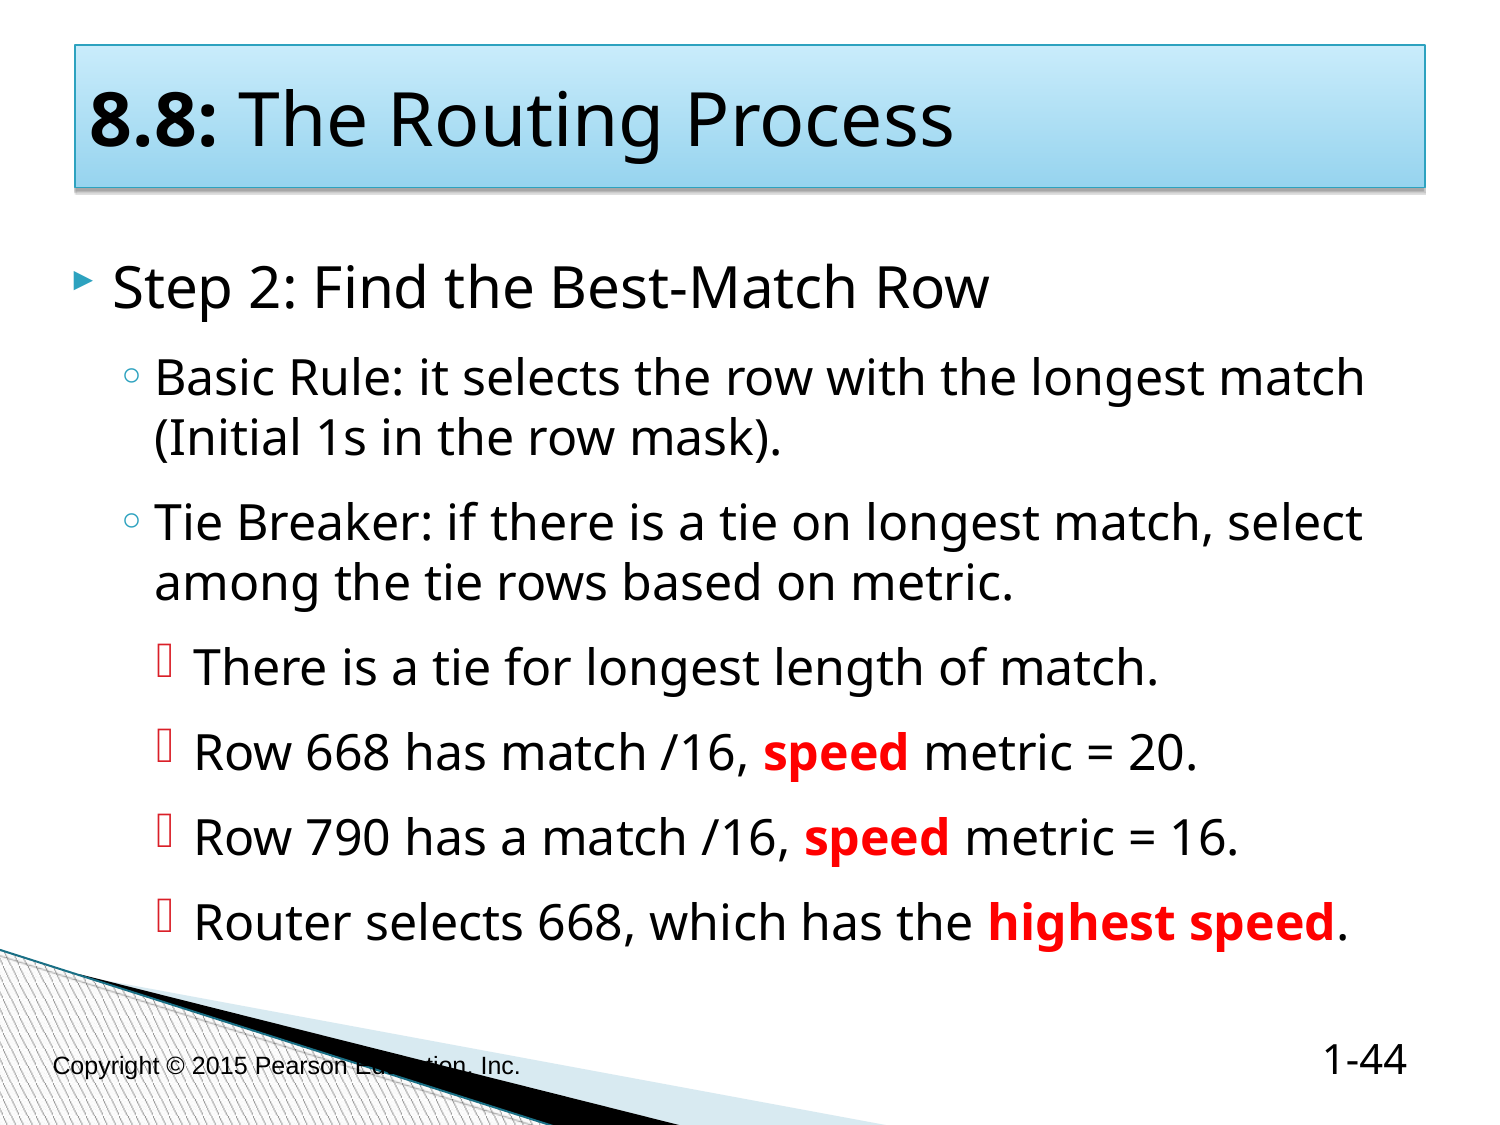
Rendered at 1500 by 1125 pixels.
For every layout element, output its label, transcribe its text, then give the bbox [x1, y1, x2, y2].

footer Copyright © 2015 Pearson Education, Inc. [37, 1040, 550, 1088]
picture [0, 952, 543, 1125]
slide_number 1-<number> [1287, 1037, 1423, 1098]
list Step 2: Find the Best-Match Row Basic Rule: it selects the row with the longest match (Initial 1s in the row mask). Tie Breaker: if there is a tie on longest match, select among the tie rows based on metric. There is a tie for longest length of match. Row 668 has match /16, speed metric = 20. Row 790 has a match /16, speed metric = 16. Router selects 668, which has the highest speed. [37, 242, 1463, 986]
title 8.8: The Routing Process [75, 45, 1425, 188]
